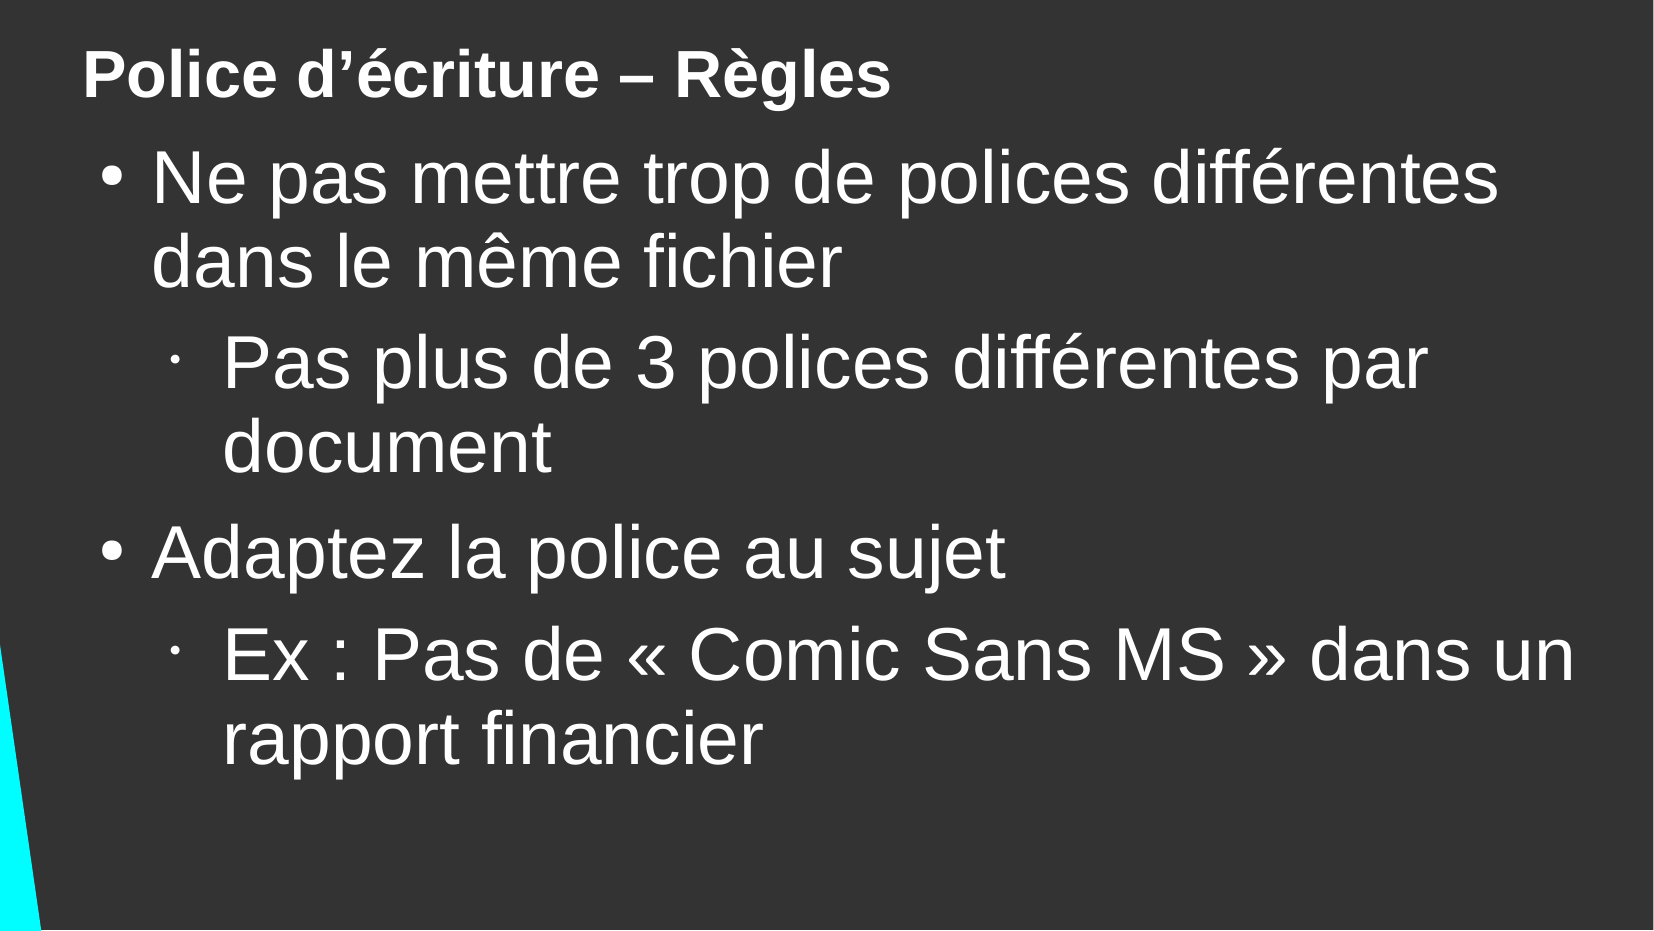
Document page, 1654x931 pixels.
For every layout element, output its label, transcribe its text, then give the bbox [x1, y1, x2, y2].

title Police d’écriture – Règles [82, 37, 1571, 122]
list Ne pas mettre trop de polices différentes dans le même fichier Pas plus de 3 polices différentes par document Adaptez la police au sujet Ex : Pas de « Comic Sans MS » dans un rapport financier [80, 135, 1654, 839]
text_box [0, 644, 42, 931]
